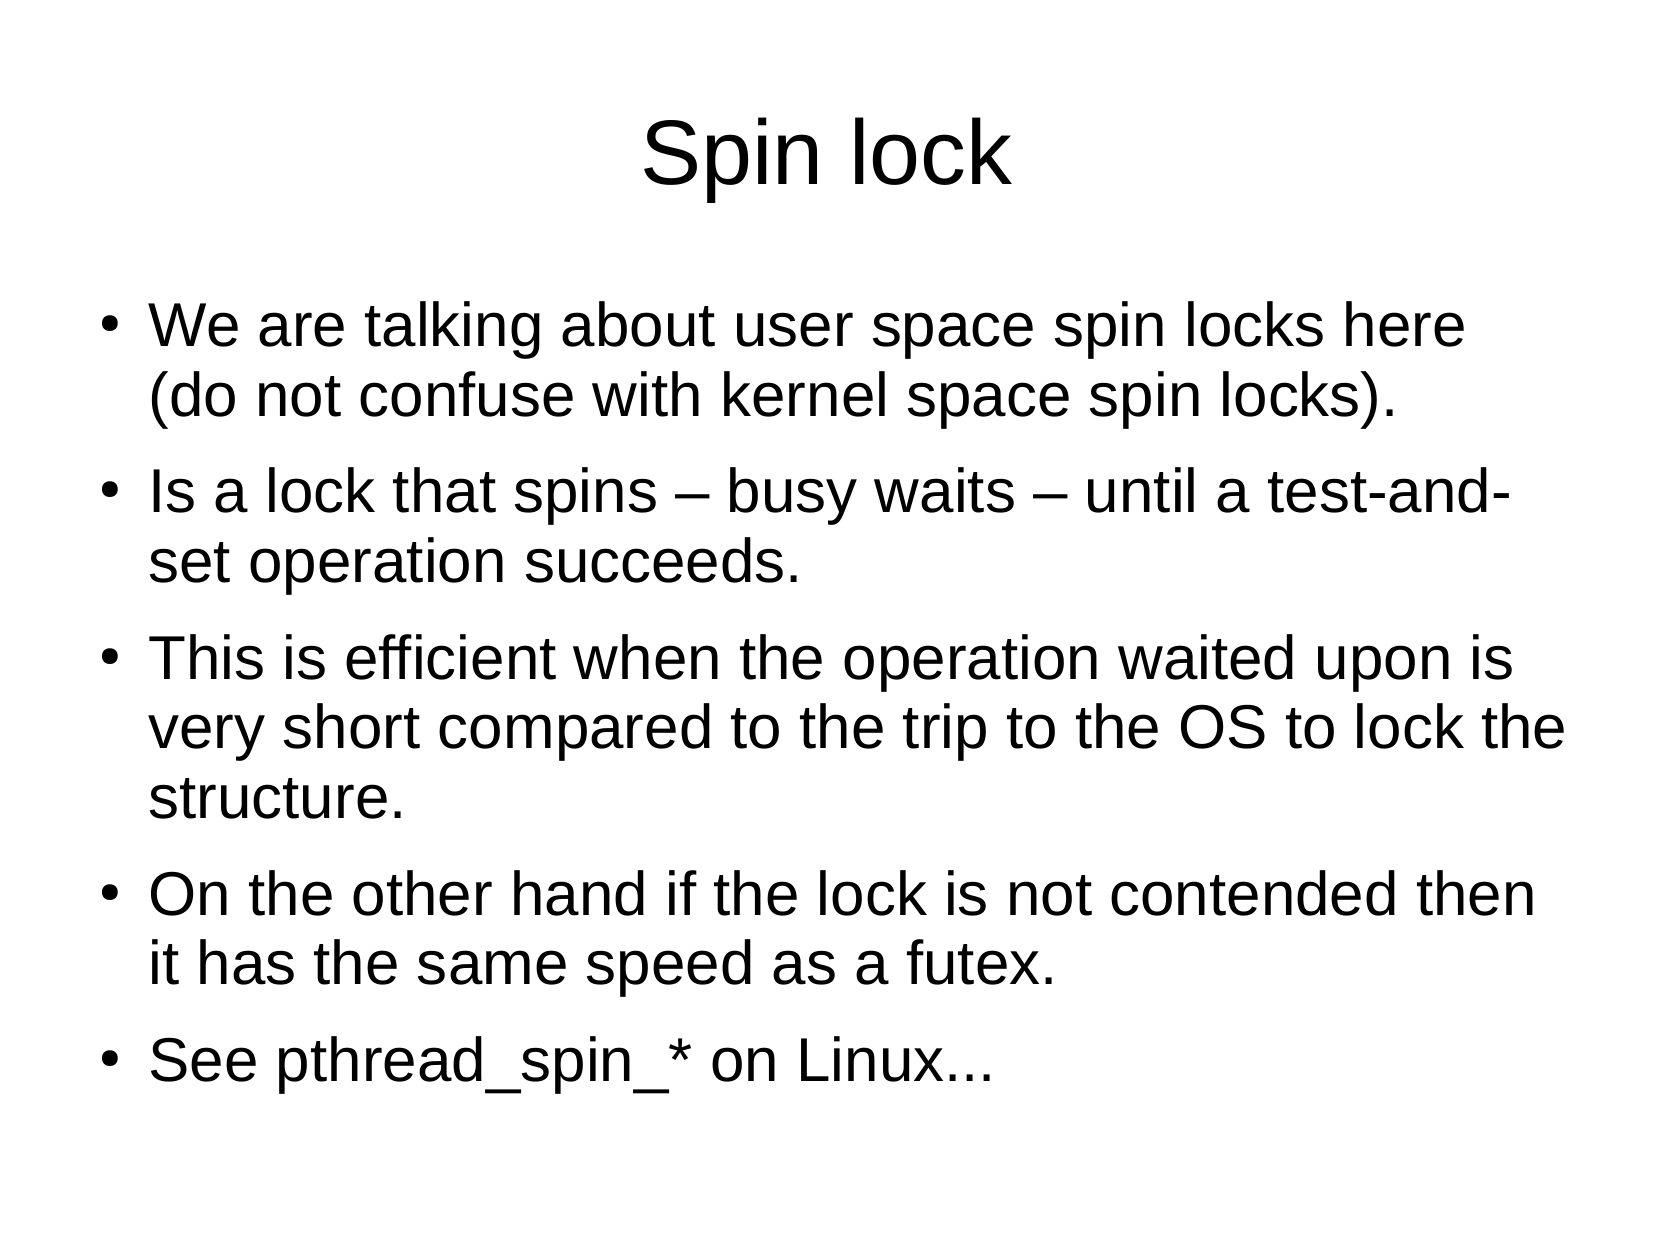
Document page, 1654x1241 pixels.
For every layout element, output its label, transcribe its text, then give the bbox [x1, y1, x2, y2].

list We are talking about user space spin locks here (do not confuse with kernel space spin locks). Is a lock that spins – busy waits – until a test-and-set operation succeeds. This is efficient when the operation waited upon is very short compared to the trip to the OS to lock the structure. On the other hand if the lock is not contended then it has the same speed as a futex. See pthread_spin_* on Linux... [82, 290, 1571, 1109]
title Spin lock [82, 49, 1571, 257]
